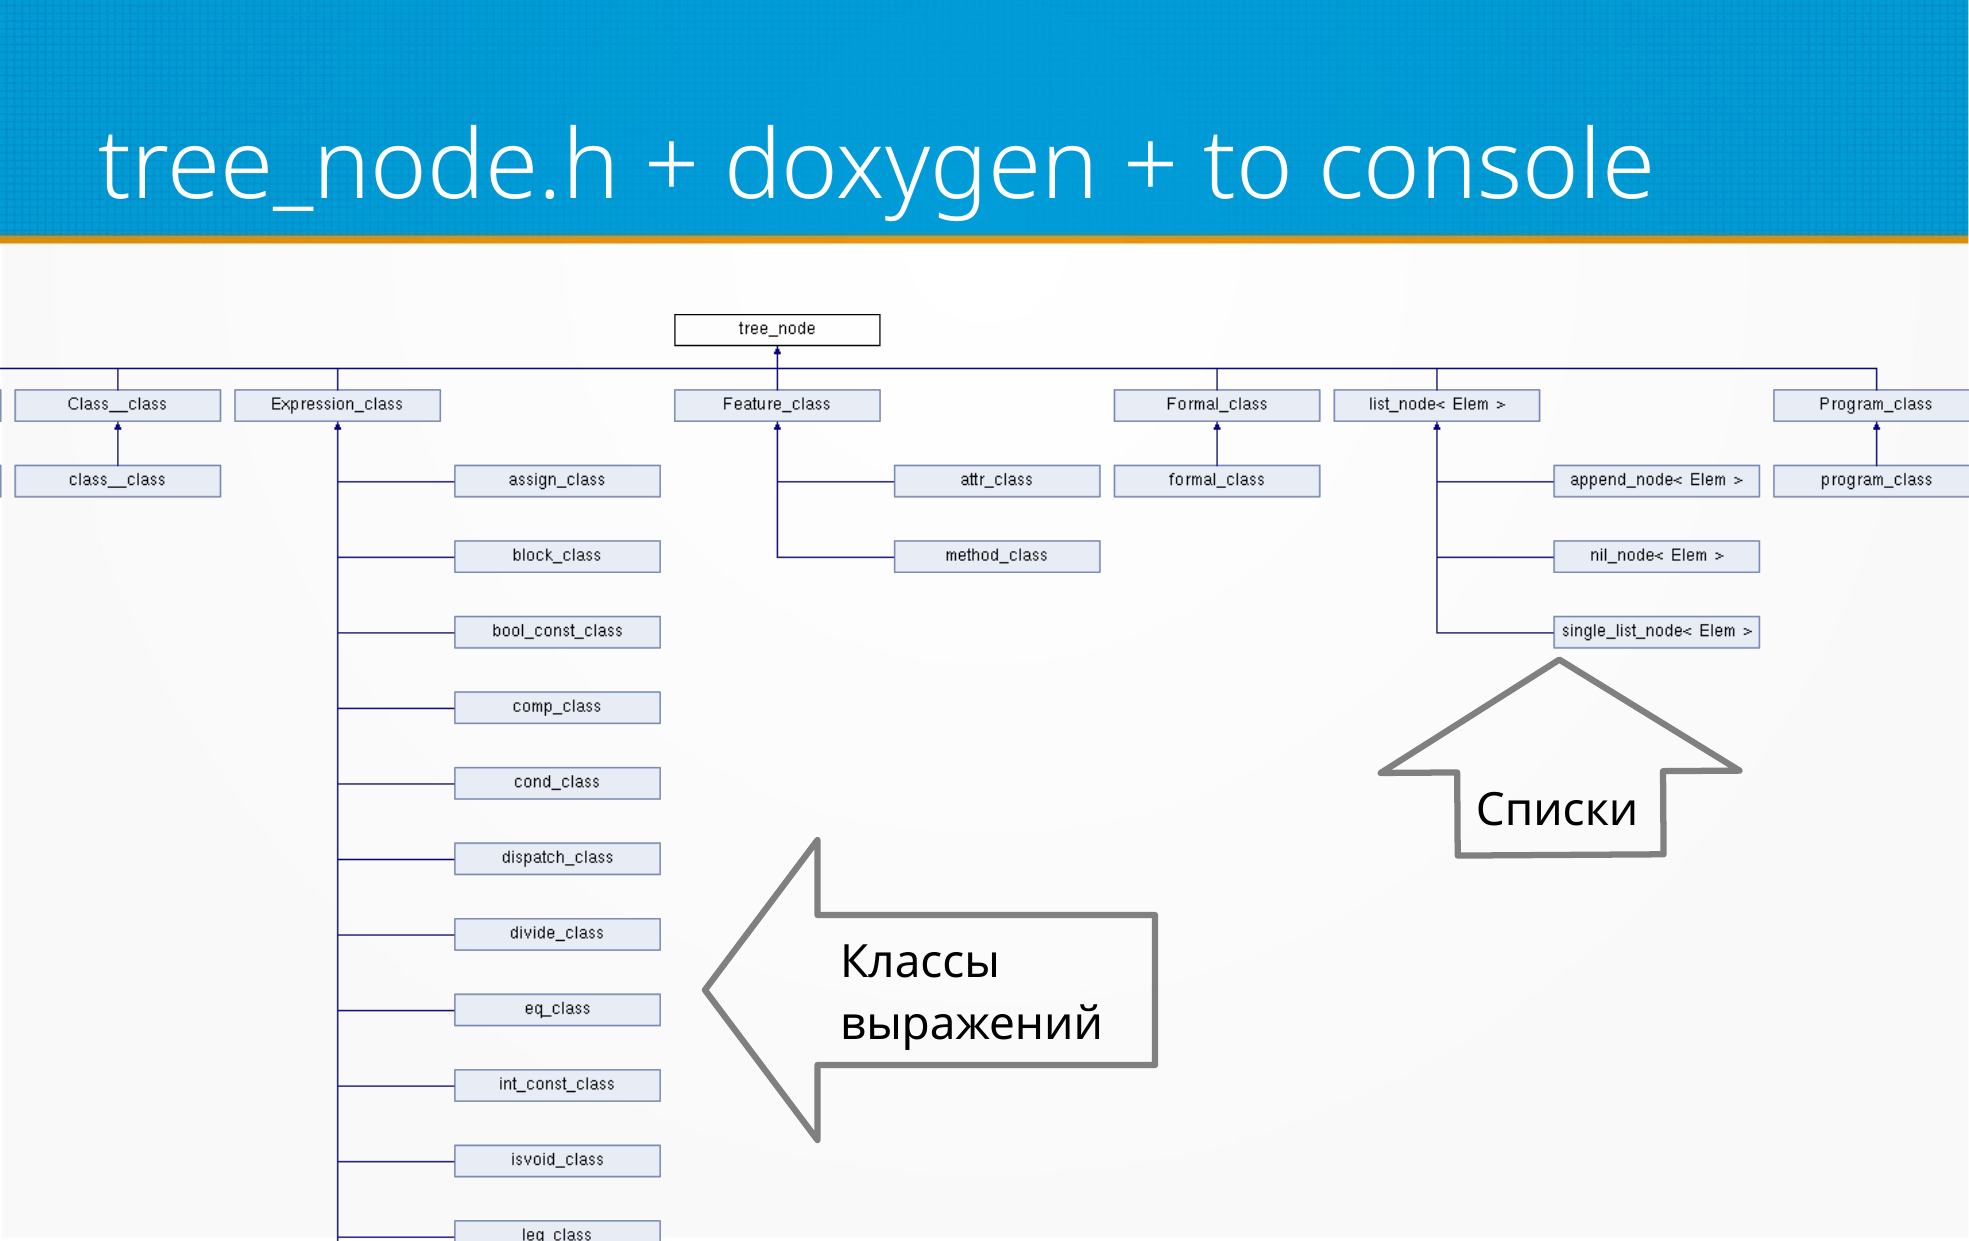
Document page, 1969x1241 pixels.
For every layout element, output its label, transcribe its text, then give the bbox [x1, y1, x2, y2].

picture [0, 233, 1969, 1241]
title tree_node.h + doxygen + to console [98, 19, 1870, 227]
text_box Классы выражений [834, 931, 1126, 1051]
text_box Списки [1470, 774, 1657, 841]
